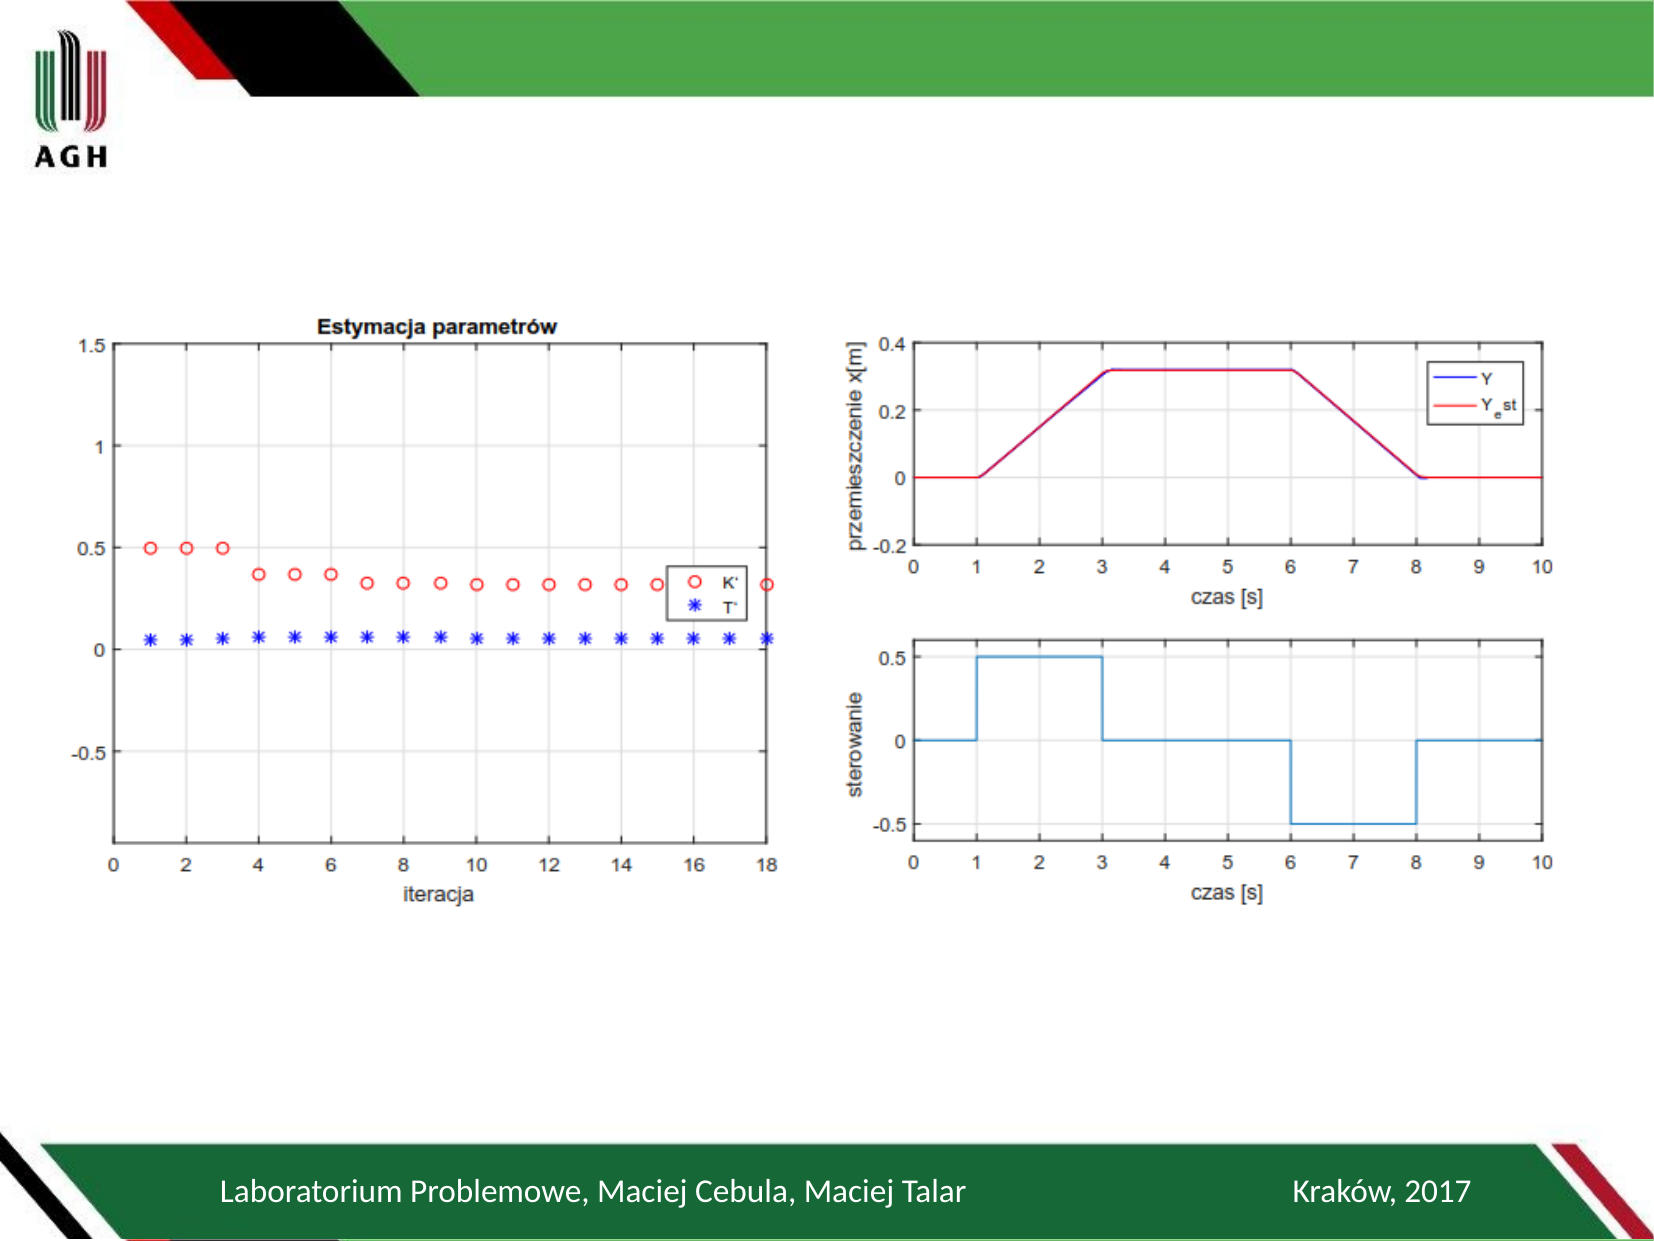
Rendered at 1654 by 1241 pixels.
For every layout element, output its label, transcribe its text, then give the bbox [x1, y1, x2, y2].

picture [0, 0, 1654, 1241]
text_box Laboratorium Problemowe, Maciej Cebula, Maciej Talar [212, 1161, 976, 1217]
text_box Kraków, 2017 [1285, 1161, 1487, 1217]
